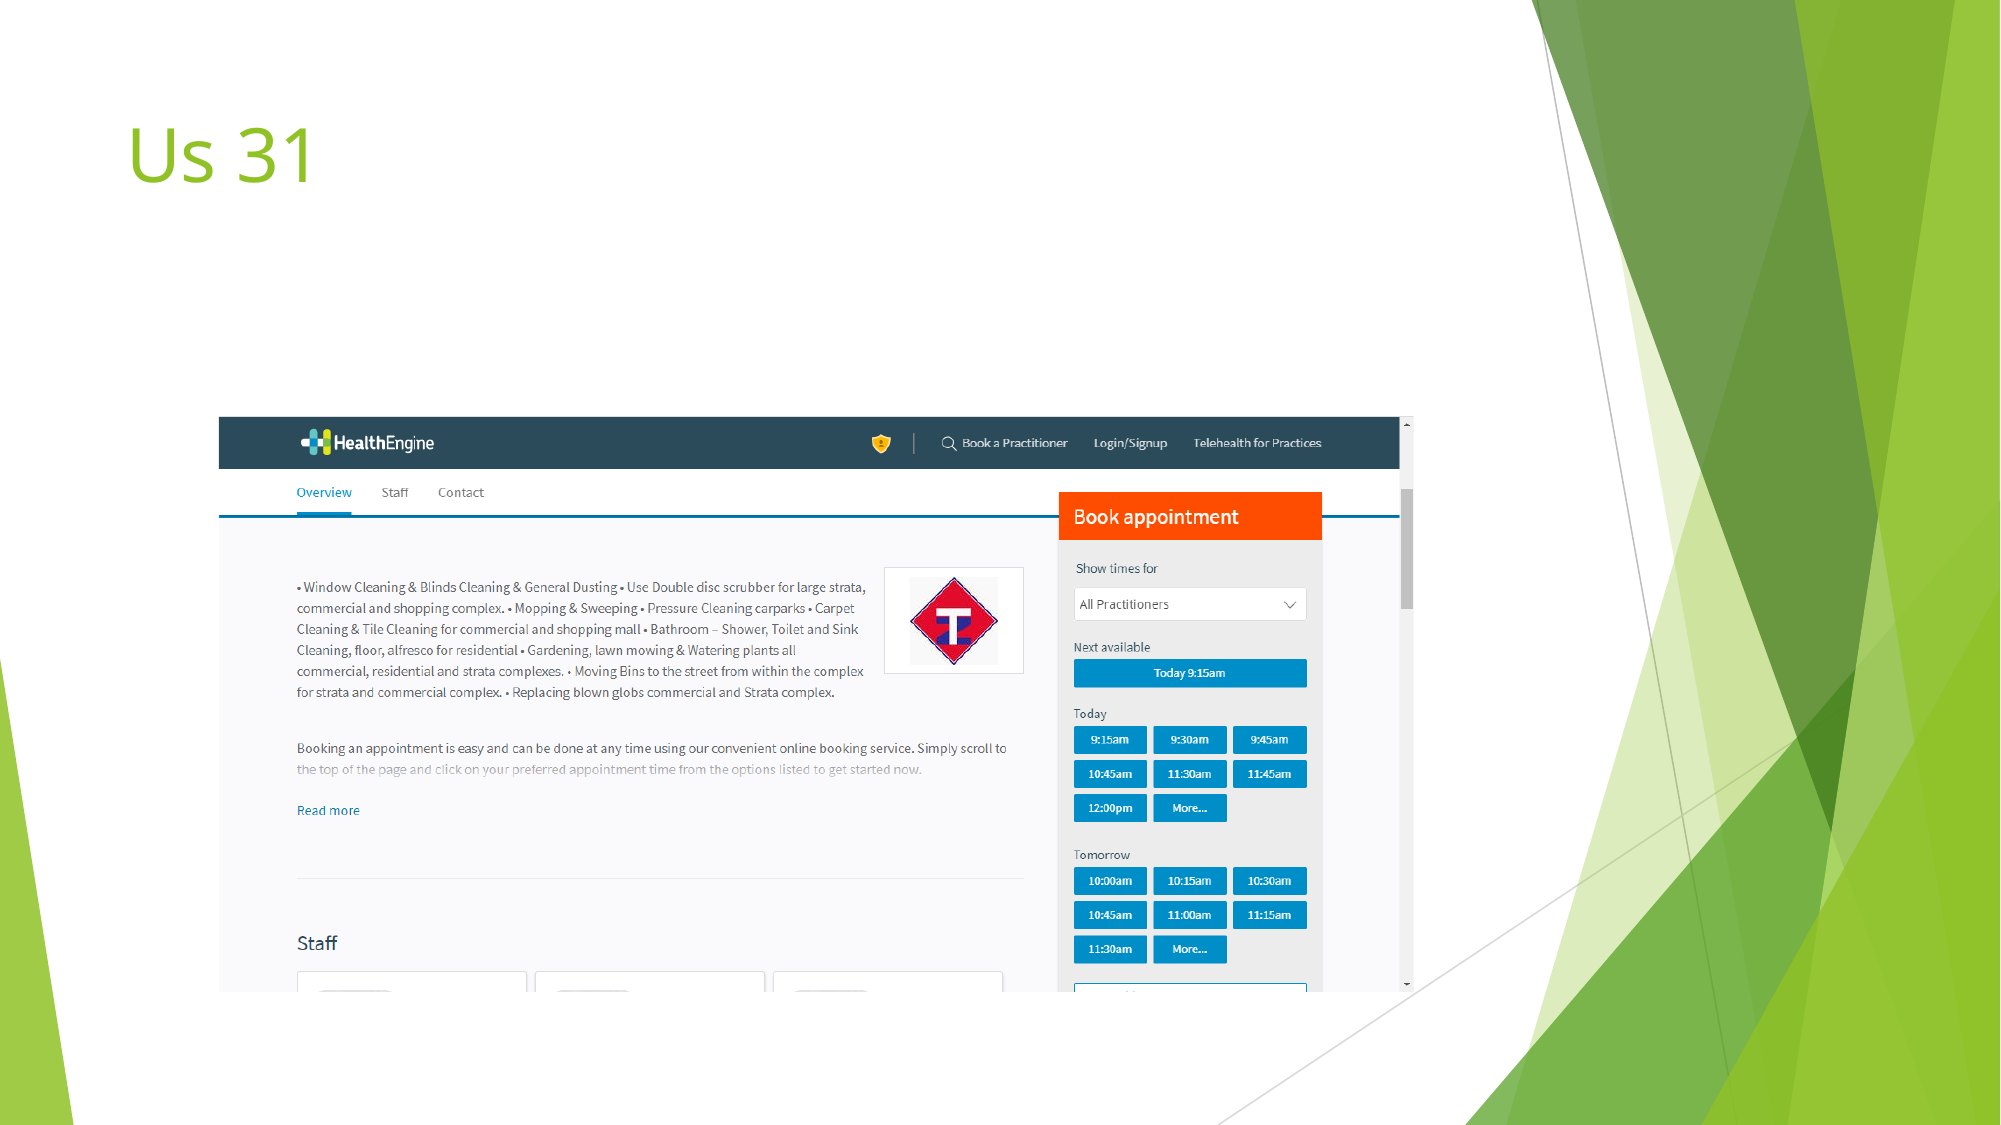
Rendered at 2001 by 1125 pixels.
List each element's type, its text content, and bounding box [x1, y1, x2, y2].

title Us 31 [111, 99, 1522, 317]
picture [218, 414, 1414, 992]
picture [1076, 985, 1305, 992]
